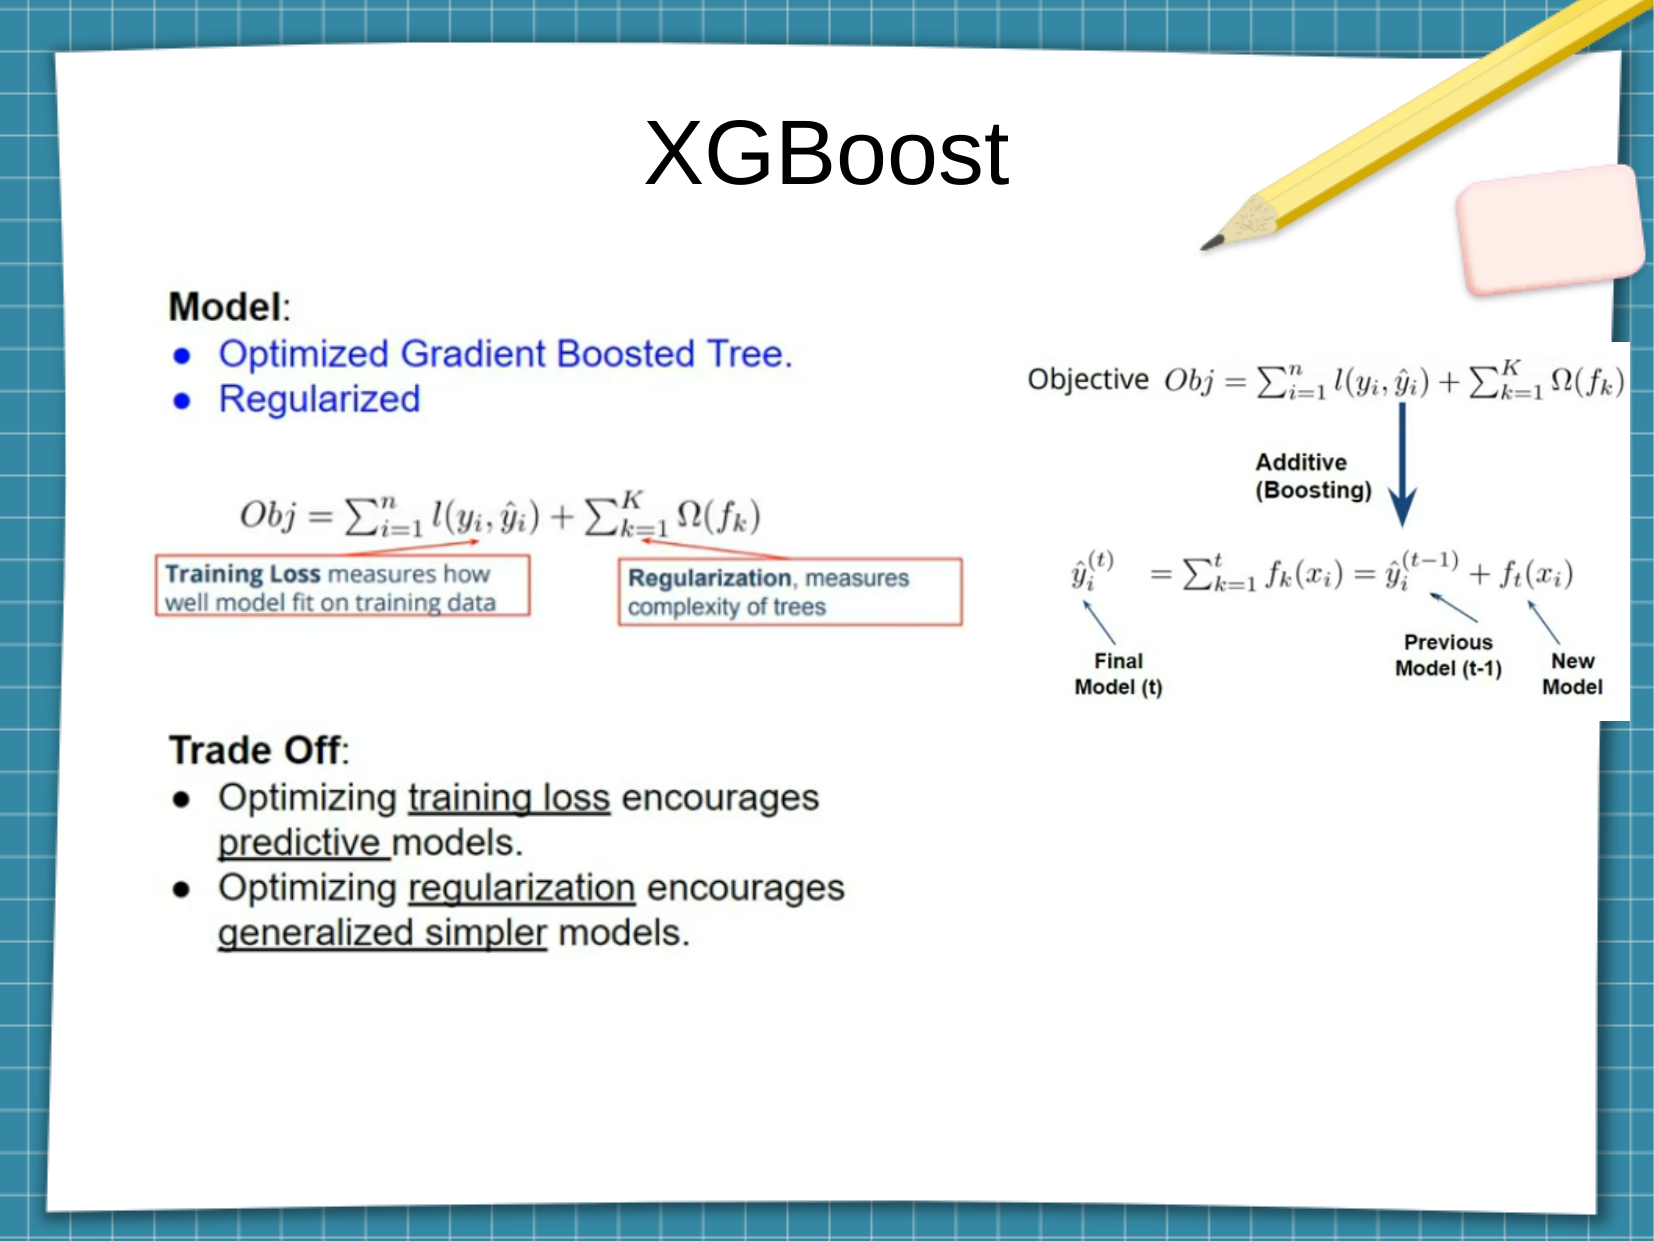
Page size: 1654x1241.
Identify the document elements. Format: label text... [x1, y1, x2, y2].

picture [0, 0, 1654, 1241]
title XGBoost [82, 49, 1571, 257]
